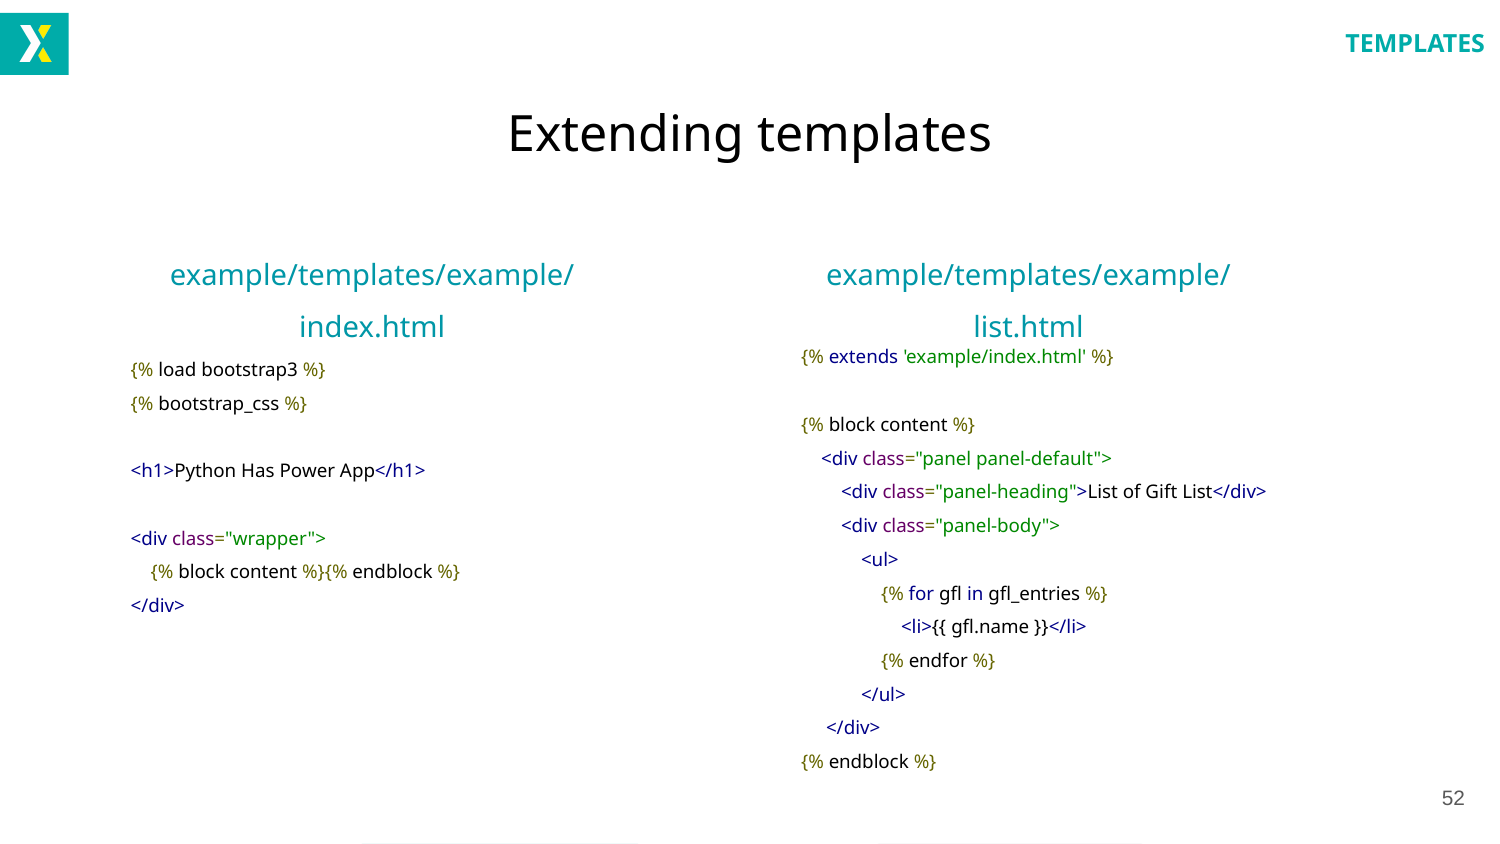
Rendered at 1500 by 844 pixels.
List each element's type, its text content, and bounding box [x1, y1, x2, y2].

text_box example/templates/example/index.html [92, 223, 653, 289]
text_box example/templates/example/list.html [761, 223, 1296, 289]
text_box {% load bootstrap3 %} {% bootstrap_css %} <h1>Python Has Power App</h1> <div class="wrapper"> {% block content %}{% endblock %} </div> [115, 331, 604, 615]
picture [17, 25, 54, 62]
text_box {% extends 'example/index.html' %} {% block content %} <div class="panel panel-default"> <div class="panel-heading">List of Gift List</div> <div class="panel-body"> <ul> {% for gfl in gfl_entries %} <li>{{ gfl.name }}</li> {% endfor %} </ul> </div> {% endblock %} [785, 318, 1469, 814]
slide_number <number> [1389, 764, 1480, 830]
text_box Extending templates [115, 86, 1385, 181]
